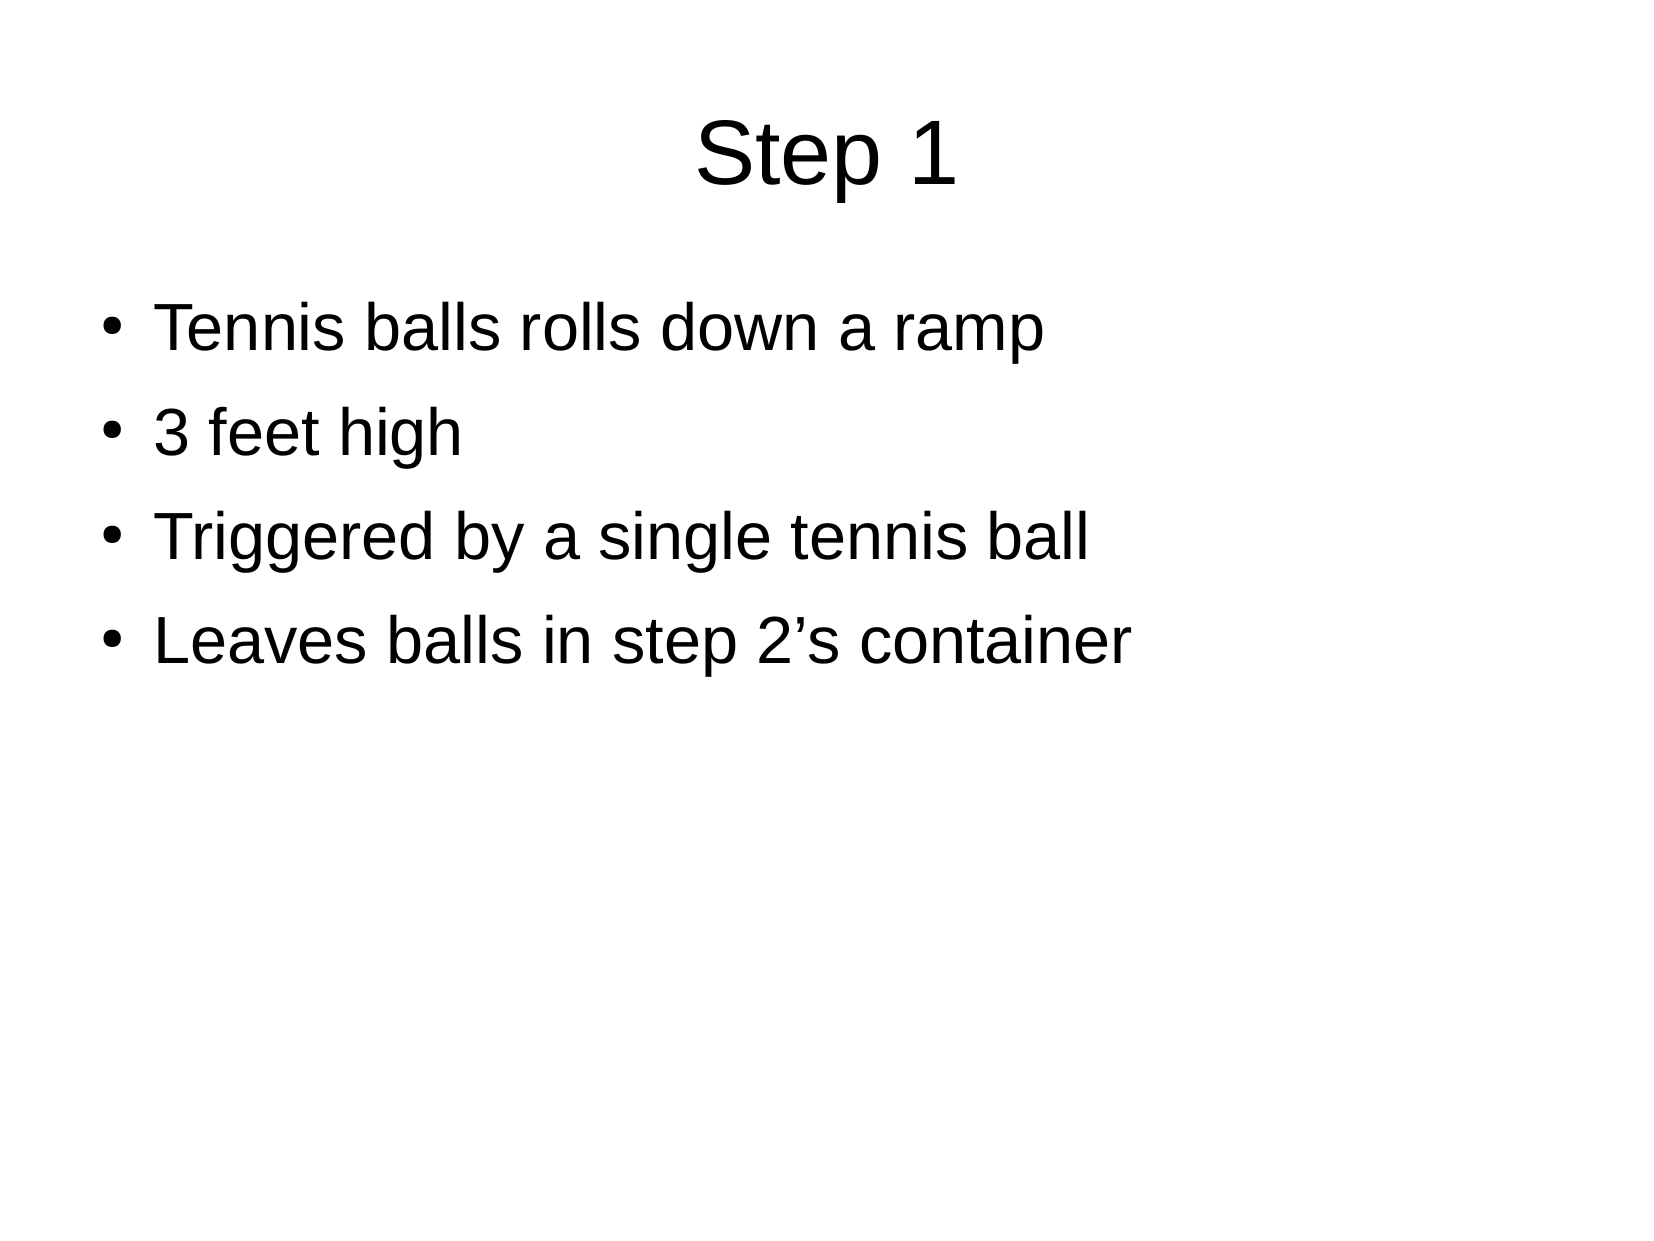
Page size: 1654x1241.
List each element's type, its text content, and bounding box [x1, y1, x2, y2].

list Tennis balls rolls down a ramp 3 feet high Triggered by a single tennis ball Leaves balls in step 2’s container [82, 290, 1571, 1010]
title Step 1 [82, 49, 1571, 257]
